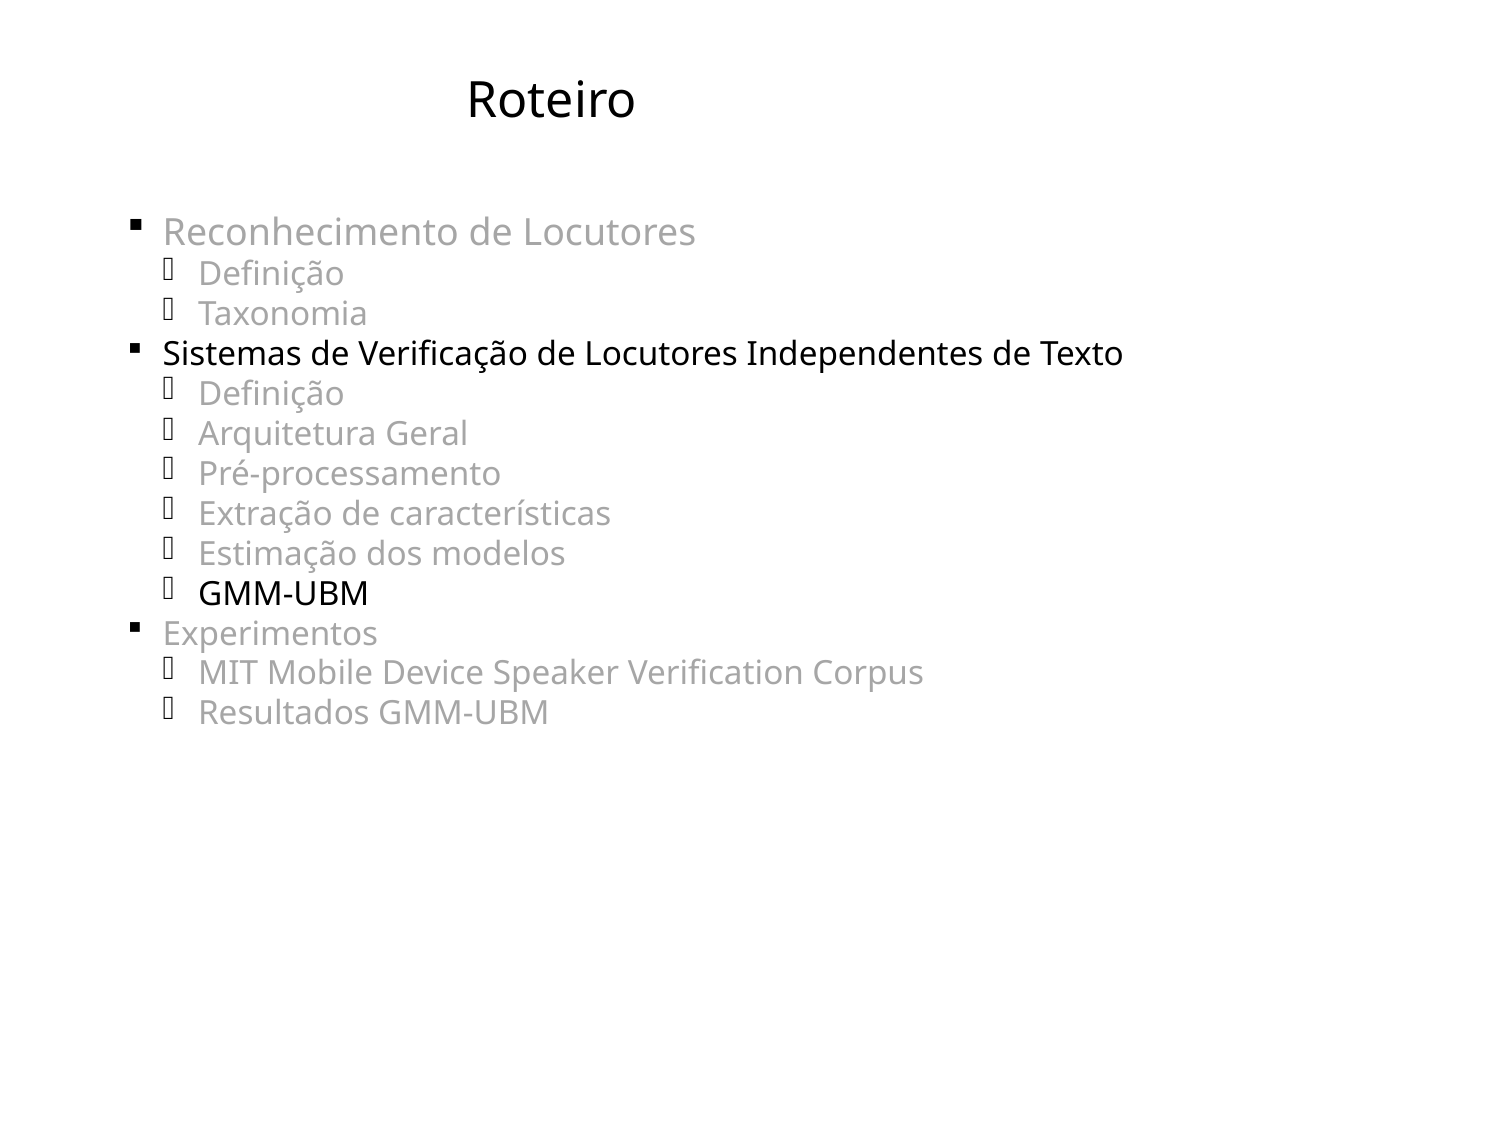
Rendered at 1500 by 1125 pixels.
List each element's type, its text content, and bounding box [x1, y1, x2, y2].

text_box Roteiro [49, 49, 1054, 145]
text_box Reconhecimento de Locutores Definição Taxonomia Sistemas de Verificação de Locutores Independentes de Texto Definição Arquitetura Geral Pré-processamento Extração de características Estimação dos modelos GMM-UBM Experimentos MIT Mobile Device Speaker Verification Corpus Resultados GMM-UBM [112, 200, 1363, 963]
